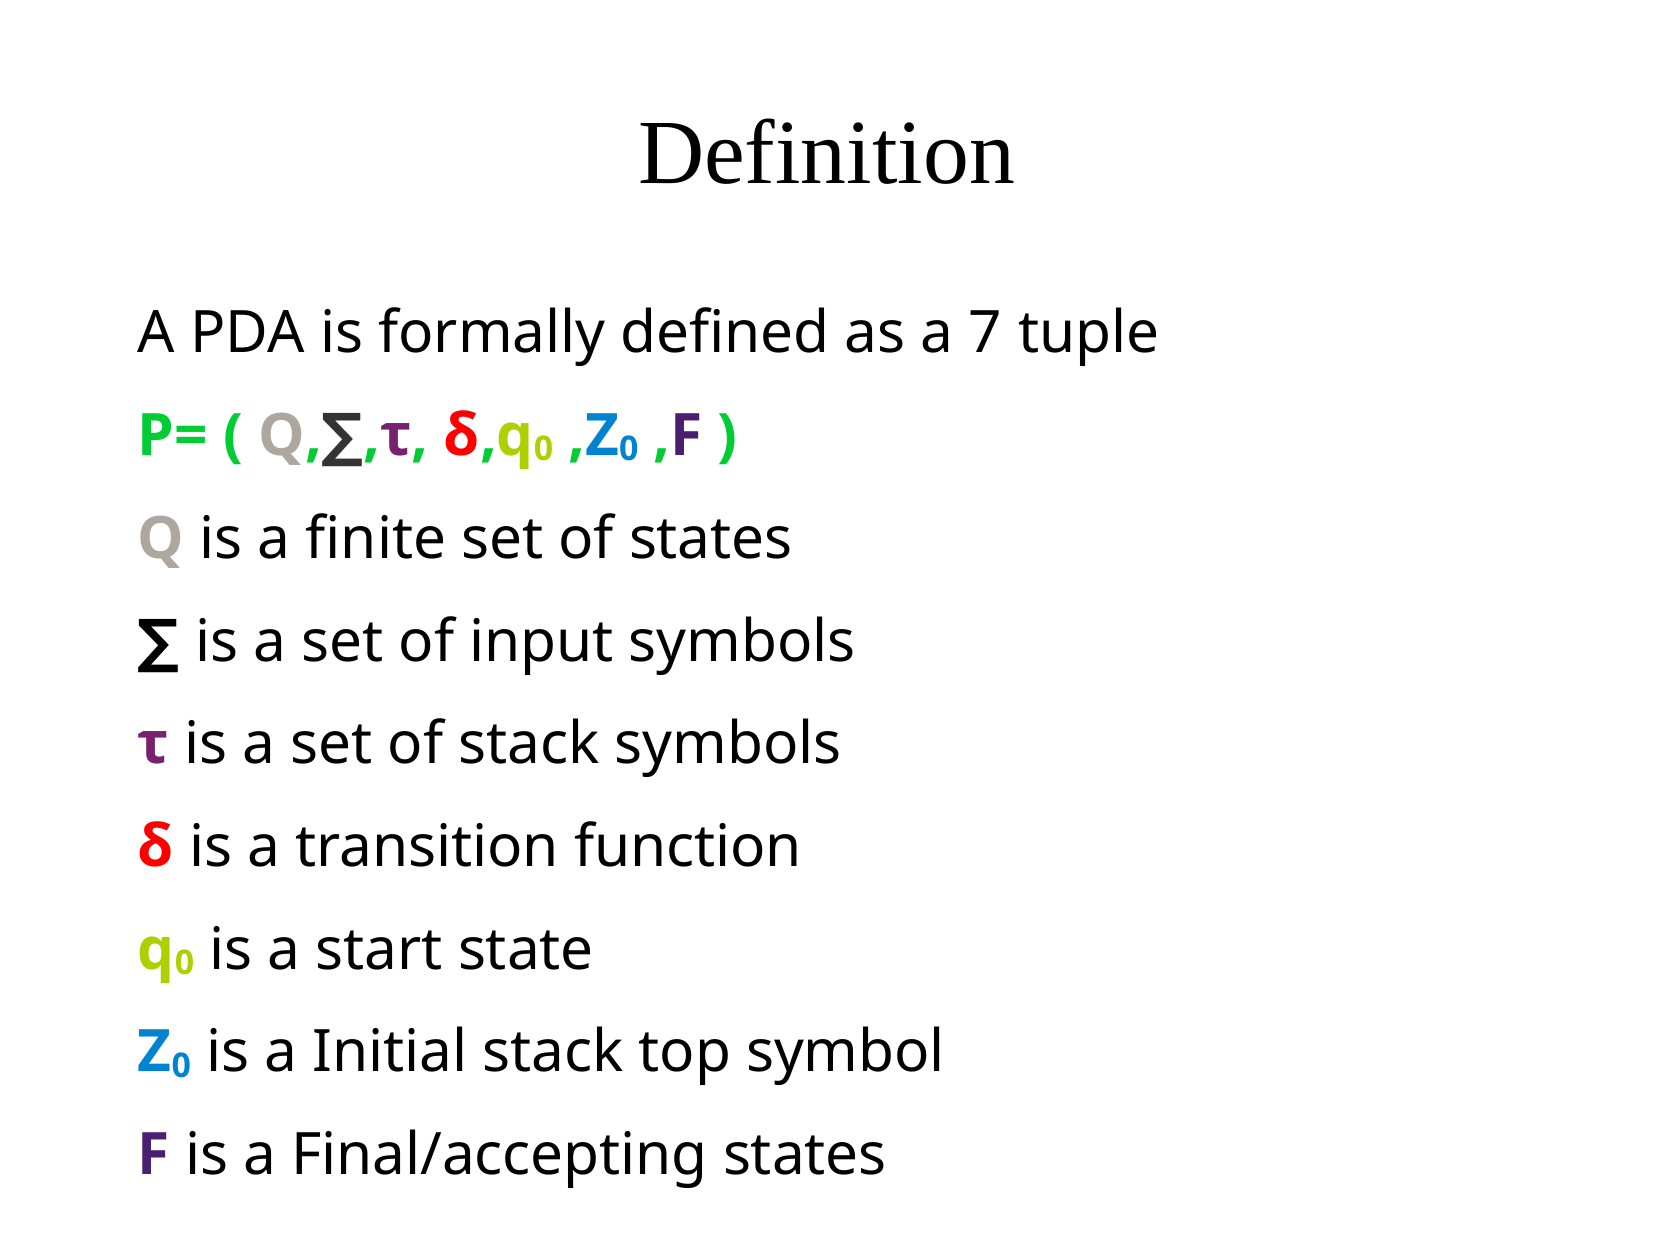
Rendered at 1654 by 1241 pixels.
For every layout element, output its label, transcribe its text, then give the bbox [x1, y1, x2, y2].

title Definition [82, 49, 1571, 257]
list A PDA is formally defined as a 7­ tuple P= ( Q,∑,τ, δ,q0 ,Z0 ,F ) Q is a finite set of states ∑ is a set of input symbols τ is a set of stack symbols δ is a transition function q0 is a start state Z0 is a Initial stack top symbol F is a Final/accepting states [82, 290, 1571, 1201]
